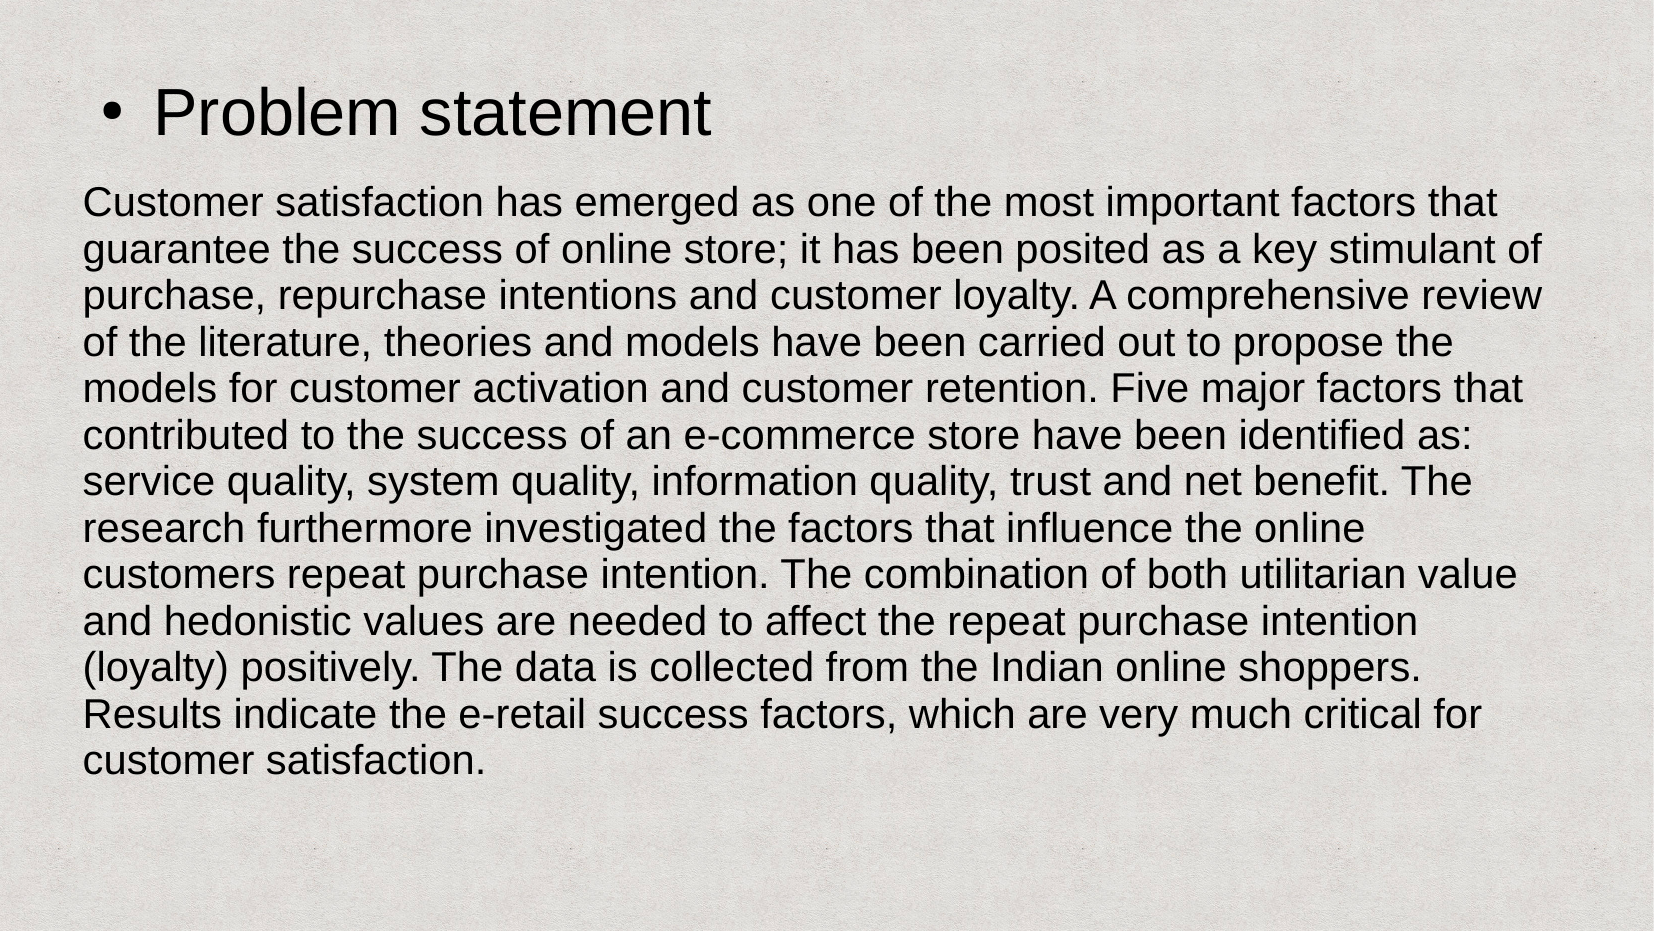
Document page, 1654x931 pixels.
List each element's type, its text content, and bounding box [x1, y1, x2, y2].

picture [0, 0, 1654, 931]
list Problem statement Customer satisfaction has emerged as one of the most important factors that guarantee the success of online store; it has been posited as a key stimulant of purchase, repurchase intentions and customer loyalty. A comprehensive review of the literature, theories and models have been carried out to propose the models for customer activation and customer retention. Five major factors that contributed to the success of an e-commerce store have been identified as: service quality, system quality, information quality, trust and net benefit. The research furthermore investigated the factors that influence the online customers repeat purchase intention. The combination of both utilitarian value and hedonistic values are needed to affect the repeat purchase intention (loyalty) positively. The data is collected from the Indian online shoppers. Results indicate the e-retail success factors, which are very much critical for customer satisfaction. [82, 75, 1571, 841]
